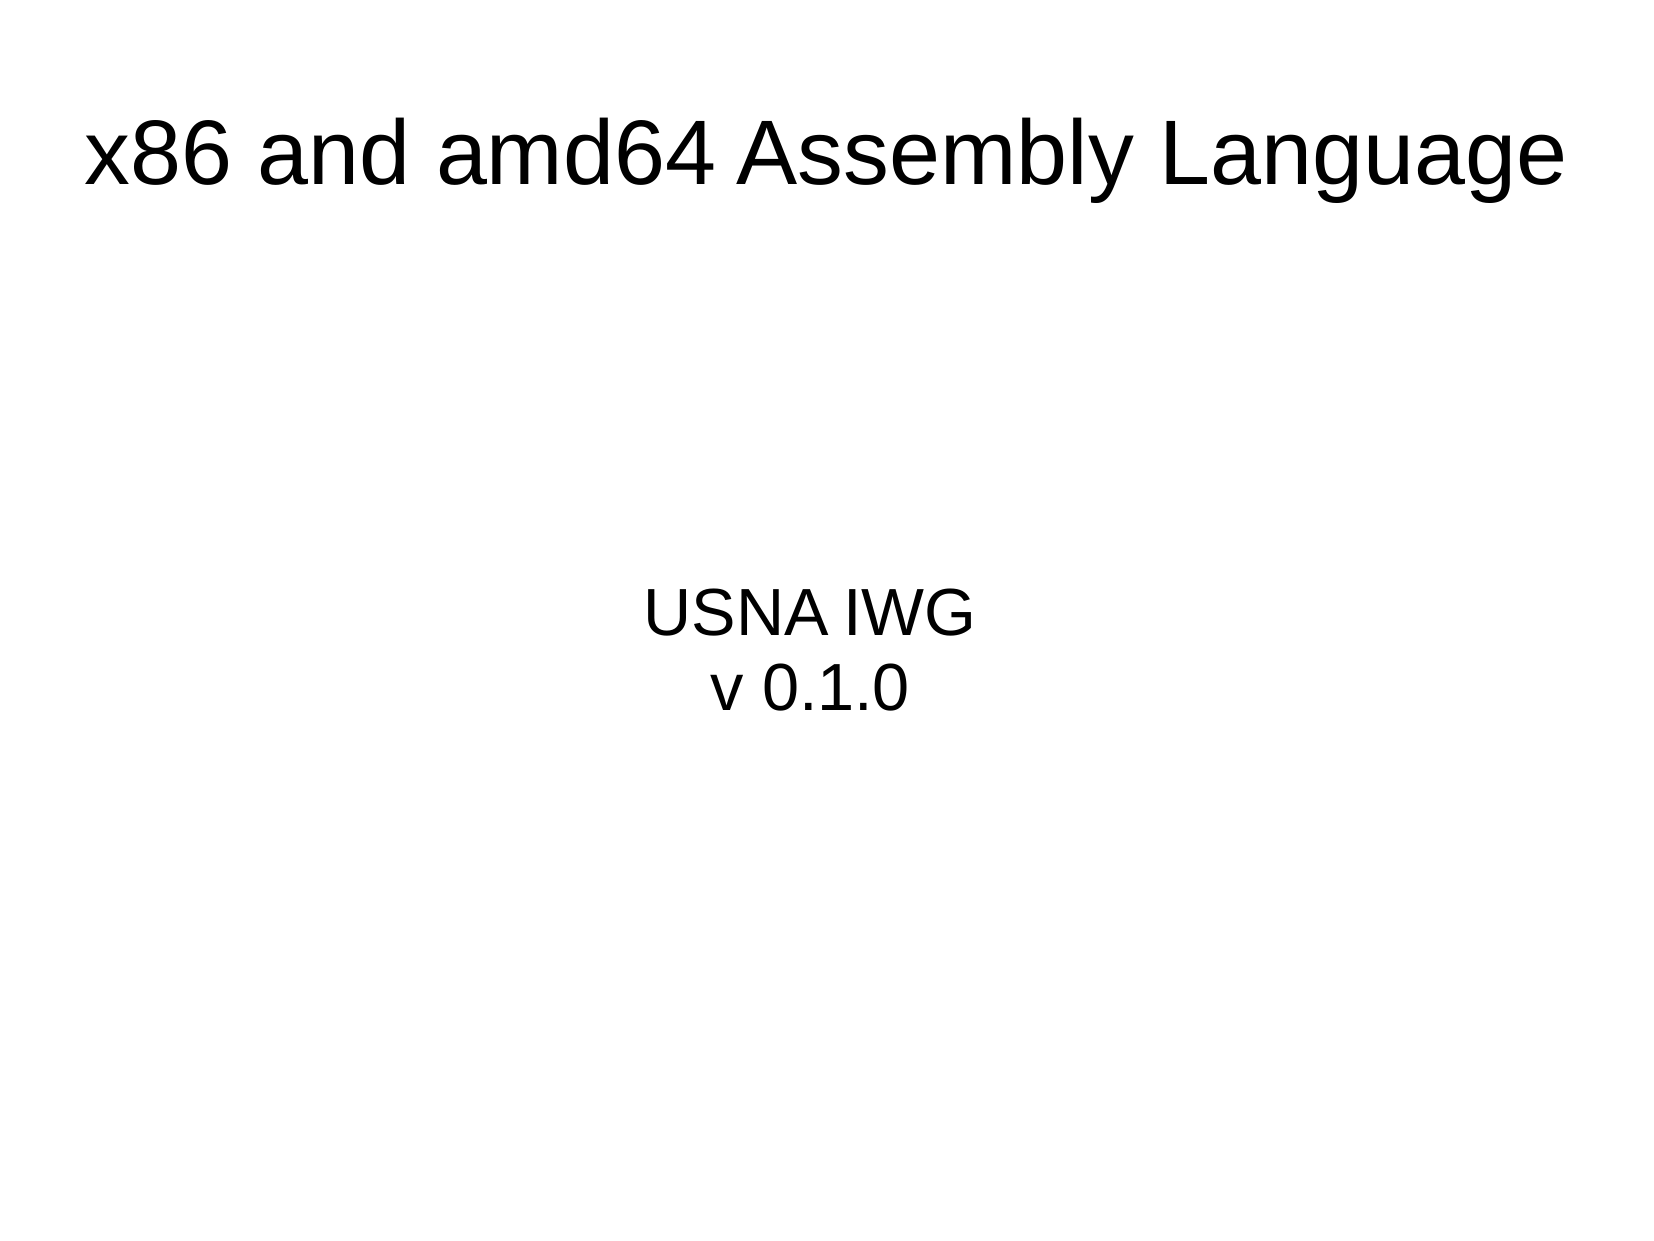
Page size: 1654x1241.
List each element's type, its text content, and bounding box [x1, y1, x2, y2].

title x86 and amd64 Assembly Language [82, 49, 1571, 257]
subtitle USNA IWG v 0.1.0 [82, 290, 1538, 1010]
